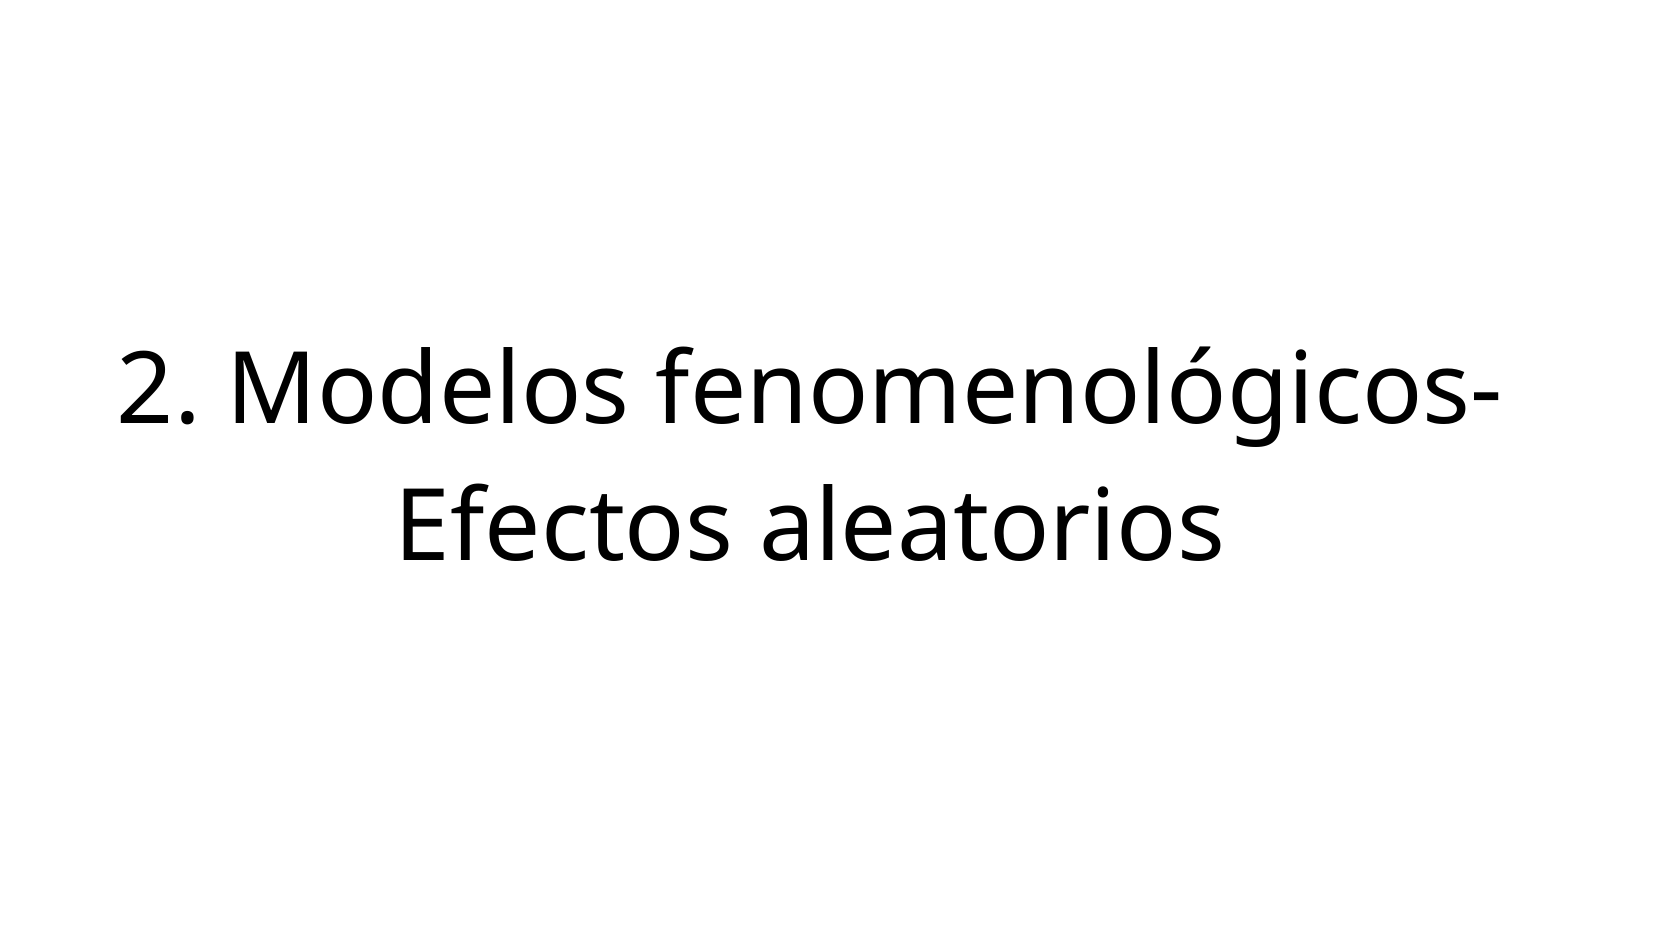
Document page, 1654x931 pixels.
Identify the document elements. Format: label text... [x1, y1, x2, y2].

subtitle 2. Modelos fenomenológicos-Efectos aleatorios [66, 93, 1555, 814]
